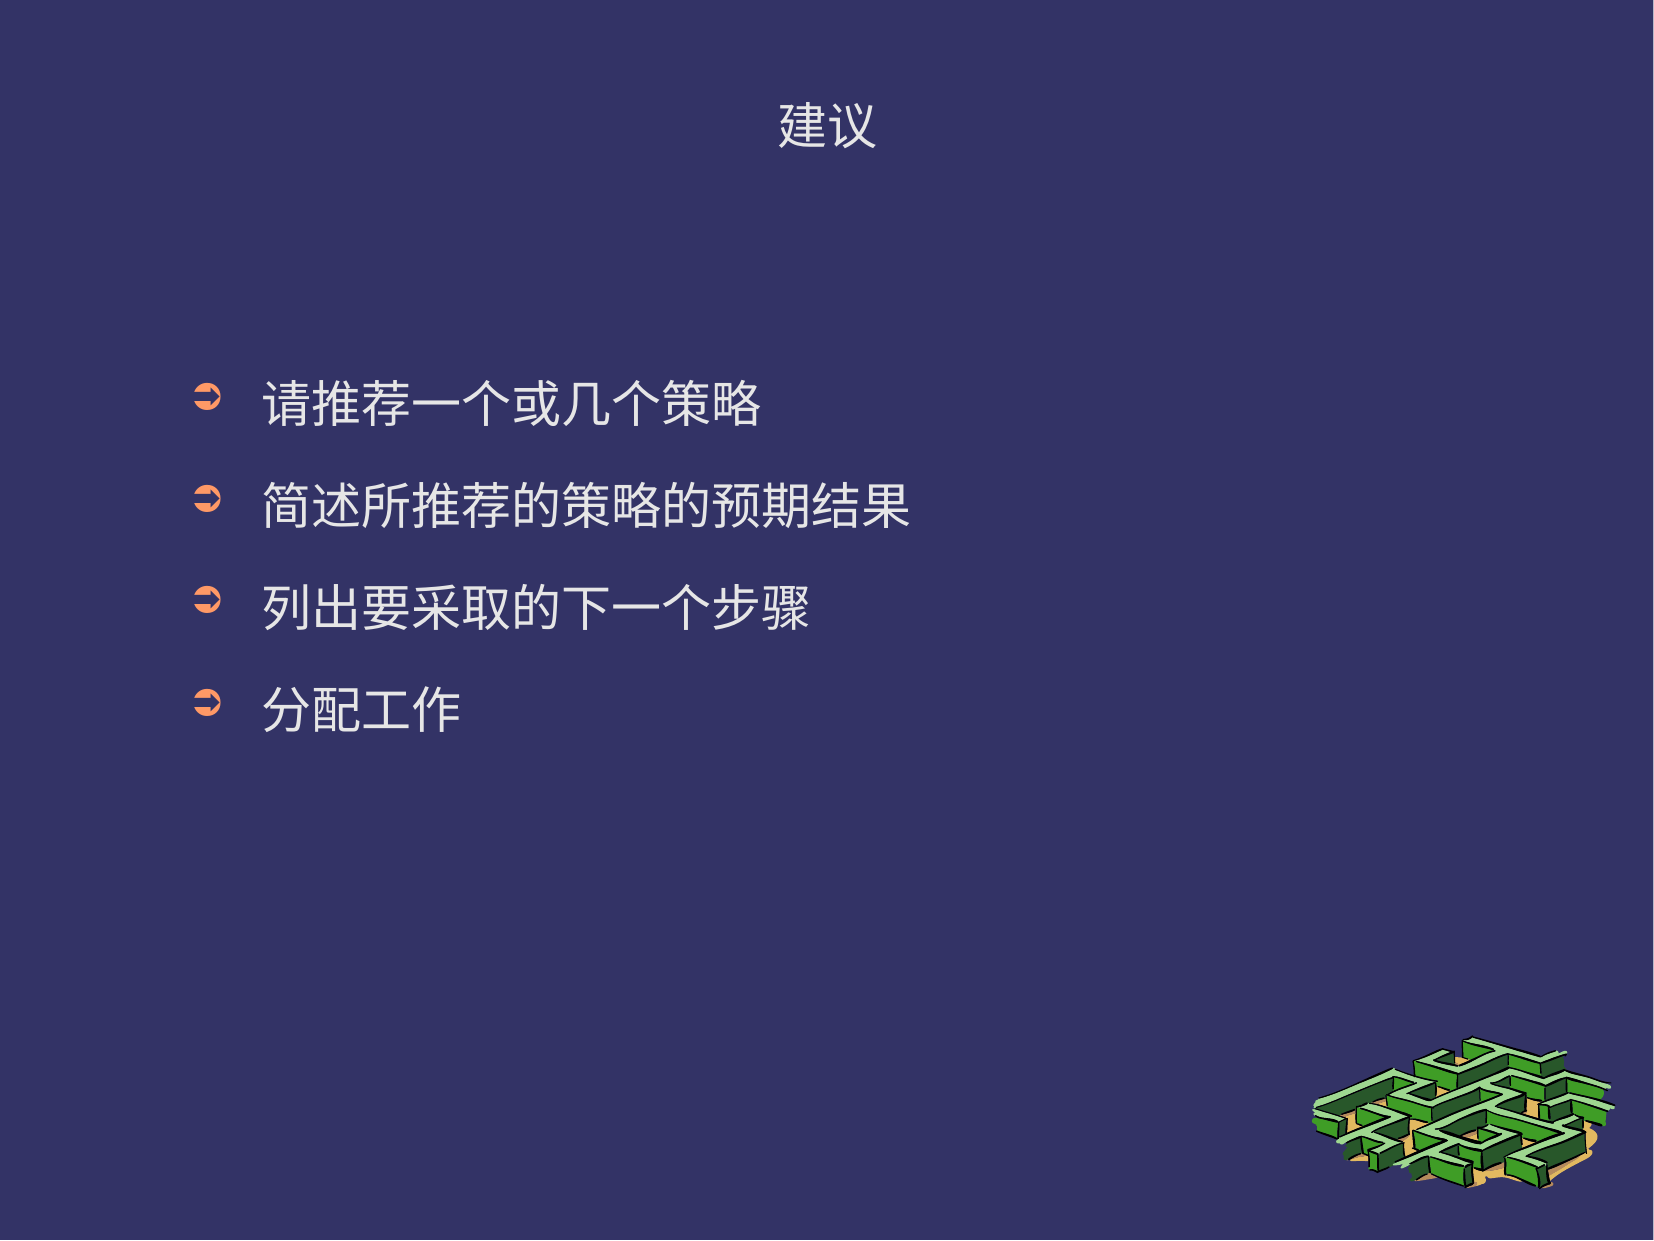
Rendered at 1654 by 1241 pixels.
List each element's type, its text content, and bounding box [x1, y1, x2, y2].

list 请推荐一个或几个策略 简述所推荐的策略的预期结果 列出要采取的下一个步骤 分配工作 [178, 364, 1570, 1147]
title 建议 [121, 19, 1534, 227]
